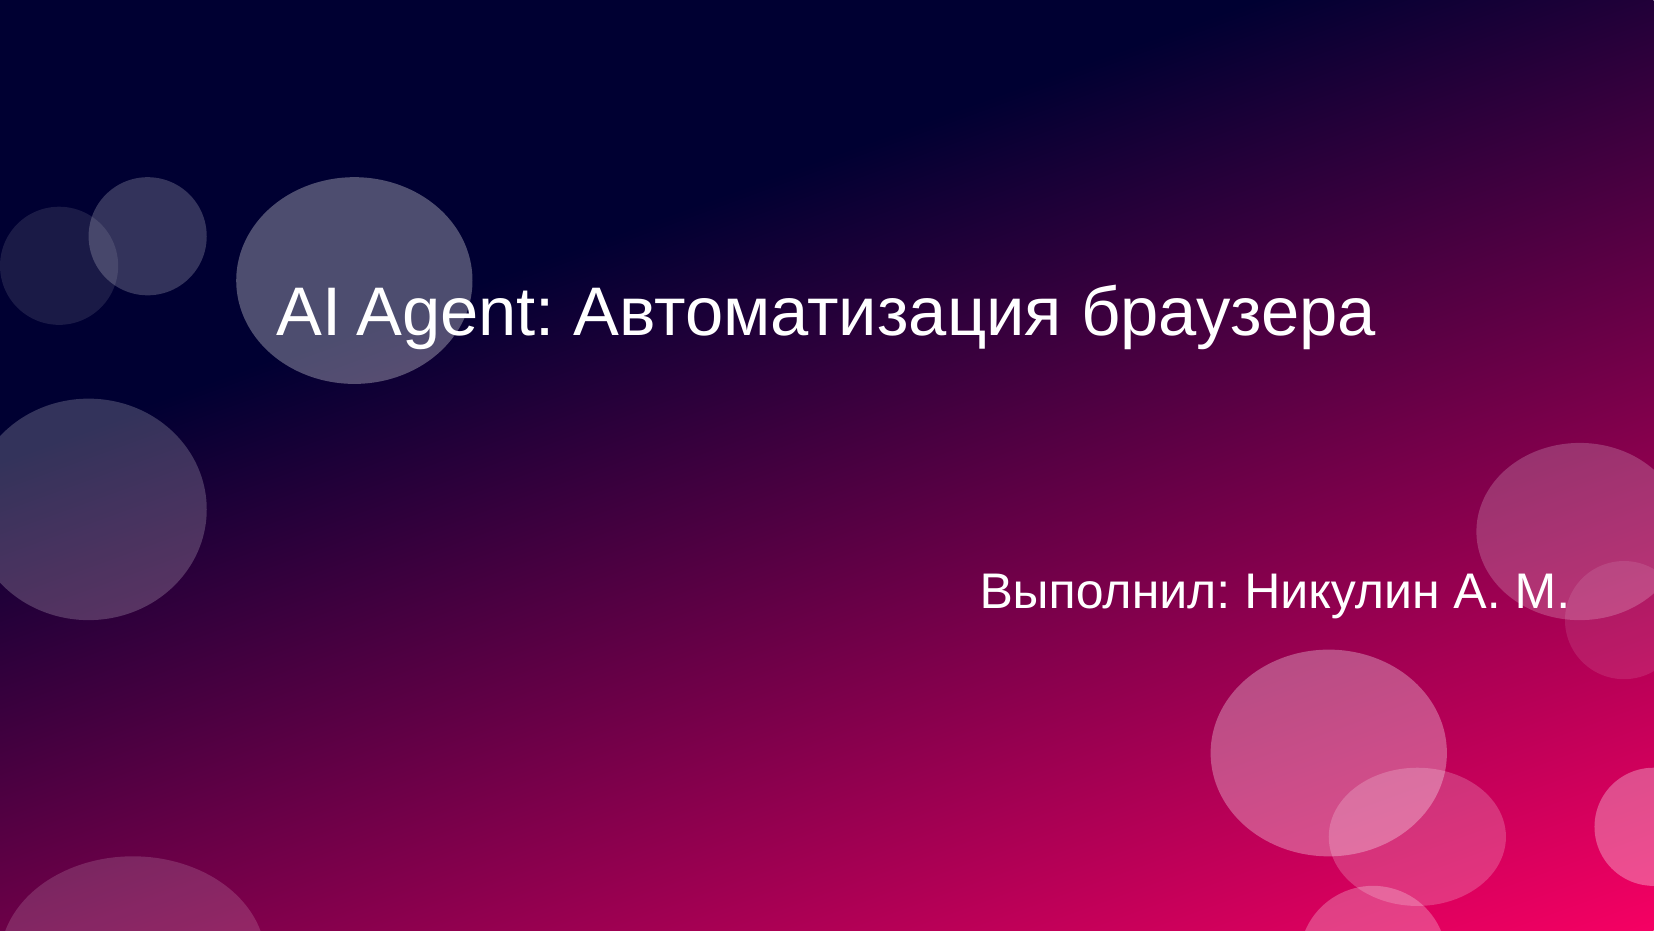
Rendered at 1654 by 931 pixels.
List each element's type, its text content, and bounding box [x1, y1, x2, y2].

subtitle Выполнил: Никулин А. М. [82, 425, 1571, 758]
title AI Agent: Автоматизация браузера [82, 234, 1571, 390]
